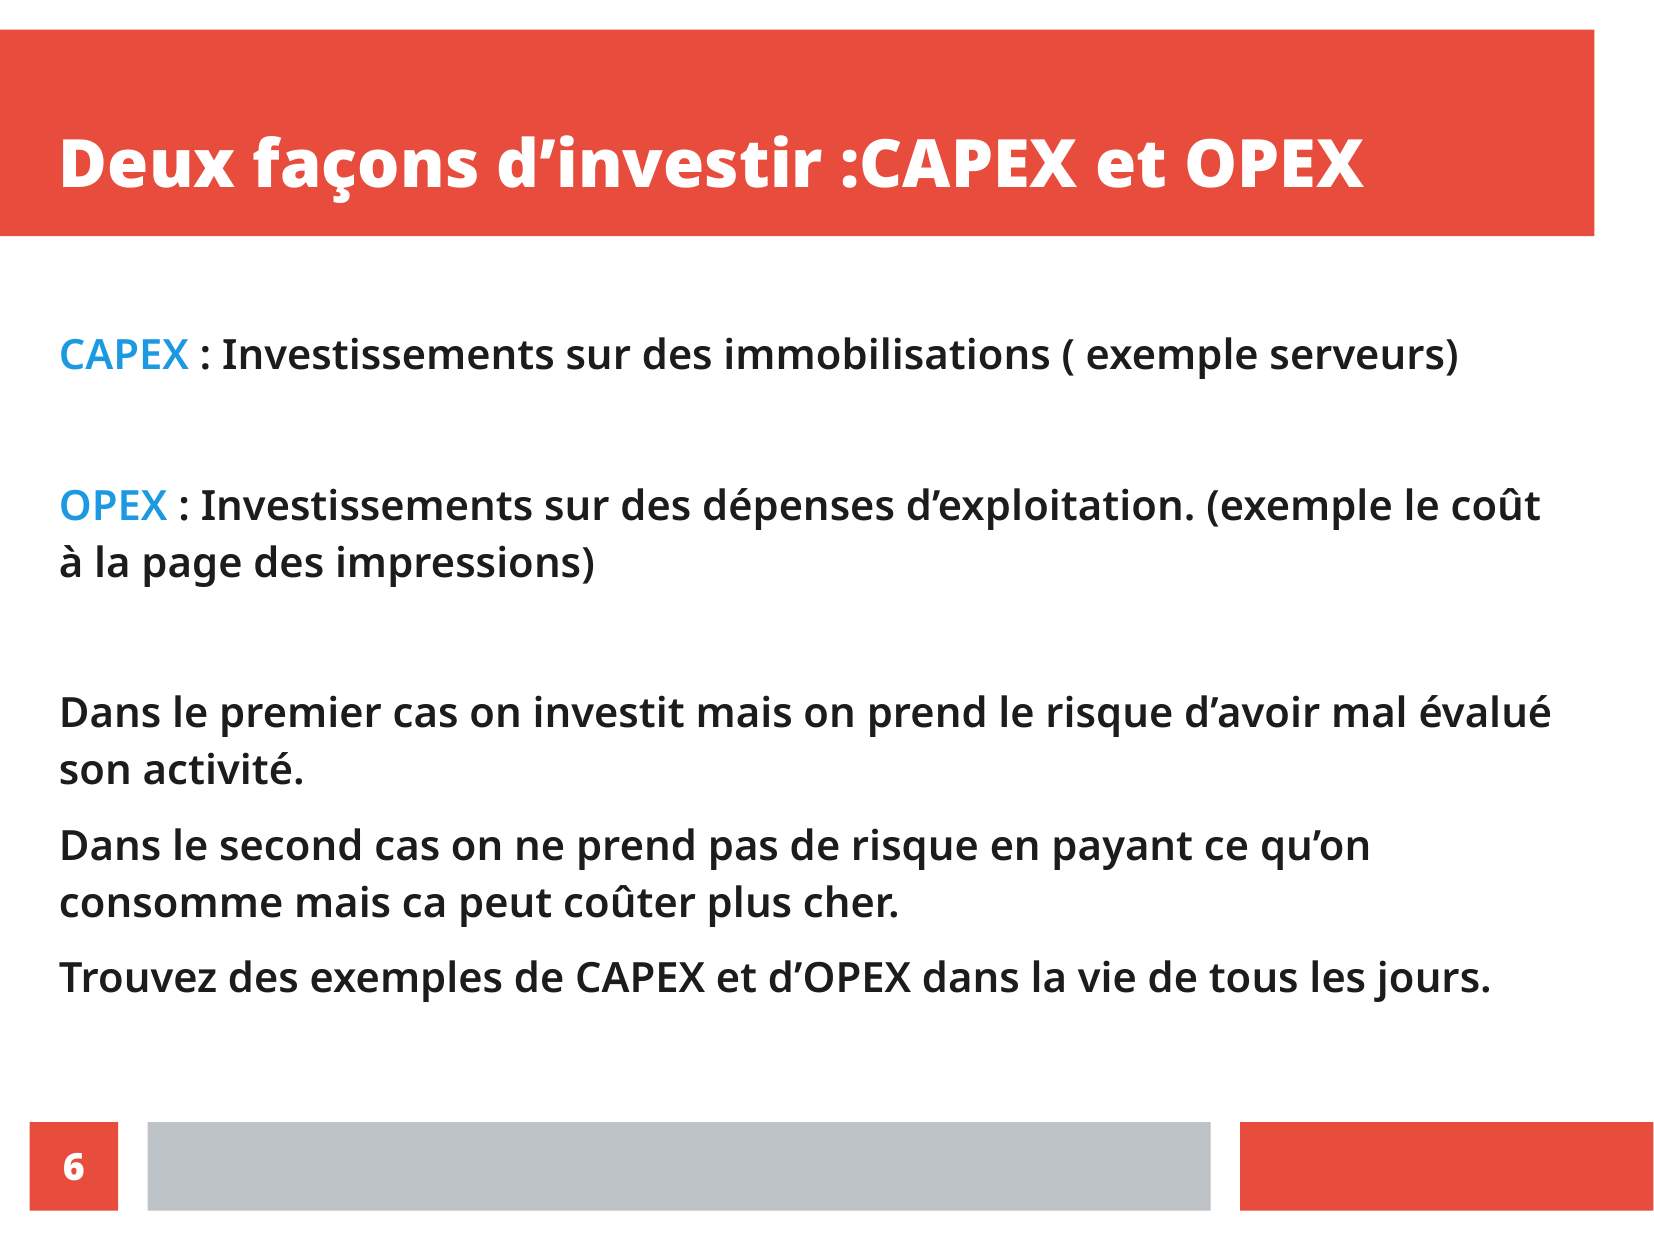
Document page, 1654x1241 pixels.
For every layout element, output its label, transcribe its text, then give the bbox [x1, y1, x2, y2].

list CAPEX : Investissements sur des immobilisations ( exemple serveurs) OPEX : Investissements sur des dépenses d’exploitation. (exemple le coût à la page des impressions) Dans le premier cas on investit mais on prend le risque d’avoir mal évalué son activité. Dans le second cas on ne prend pas de risque en payant ce qu’on consomme mais ca peut coûter plus cher. Trouvez des exemples de CAPEX et d’OPEX dans la vie de tous les jours. [59, 324, 1565, 1093]
title Deux façons d’investir :CAPEX et OPEX [59, 59, 1595, 207]
